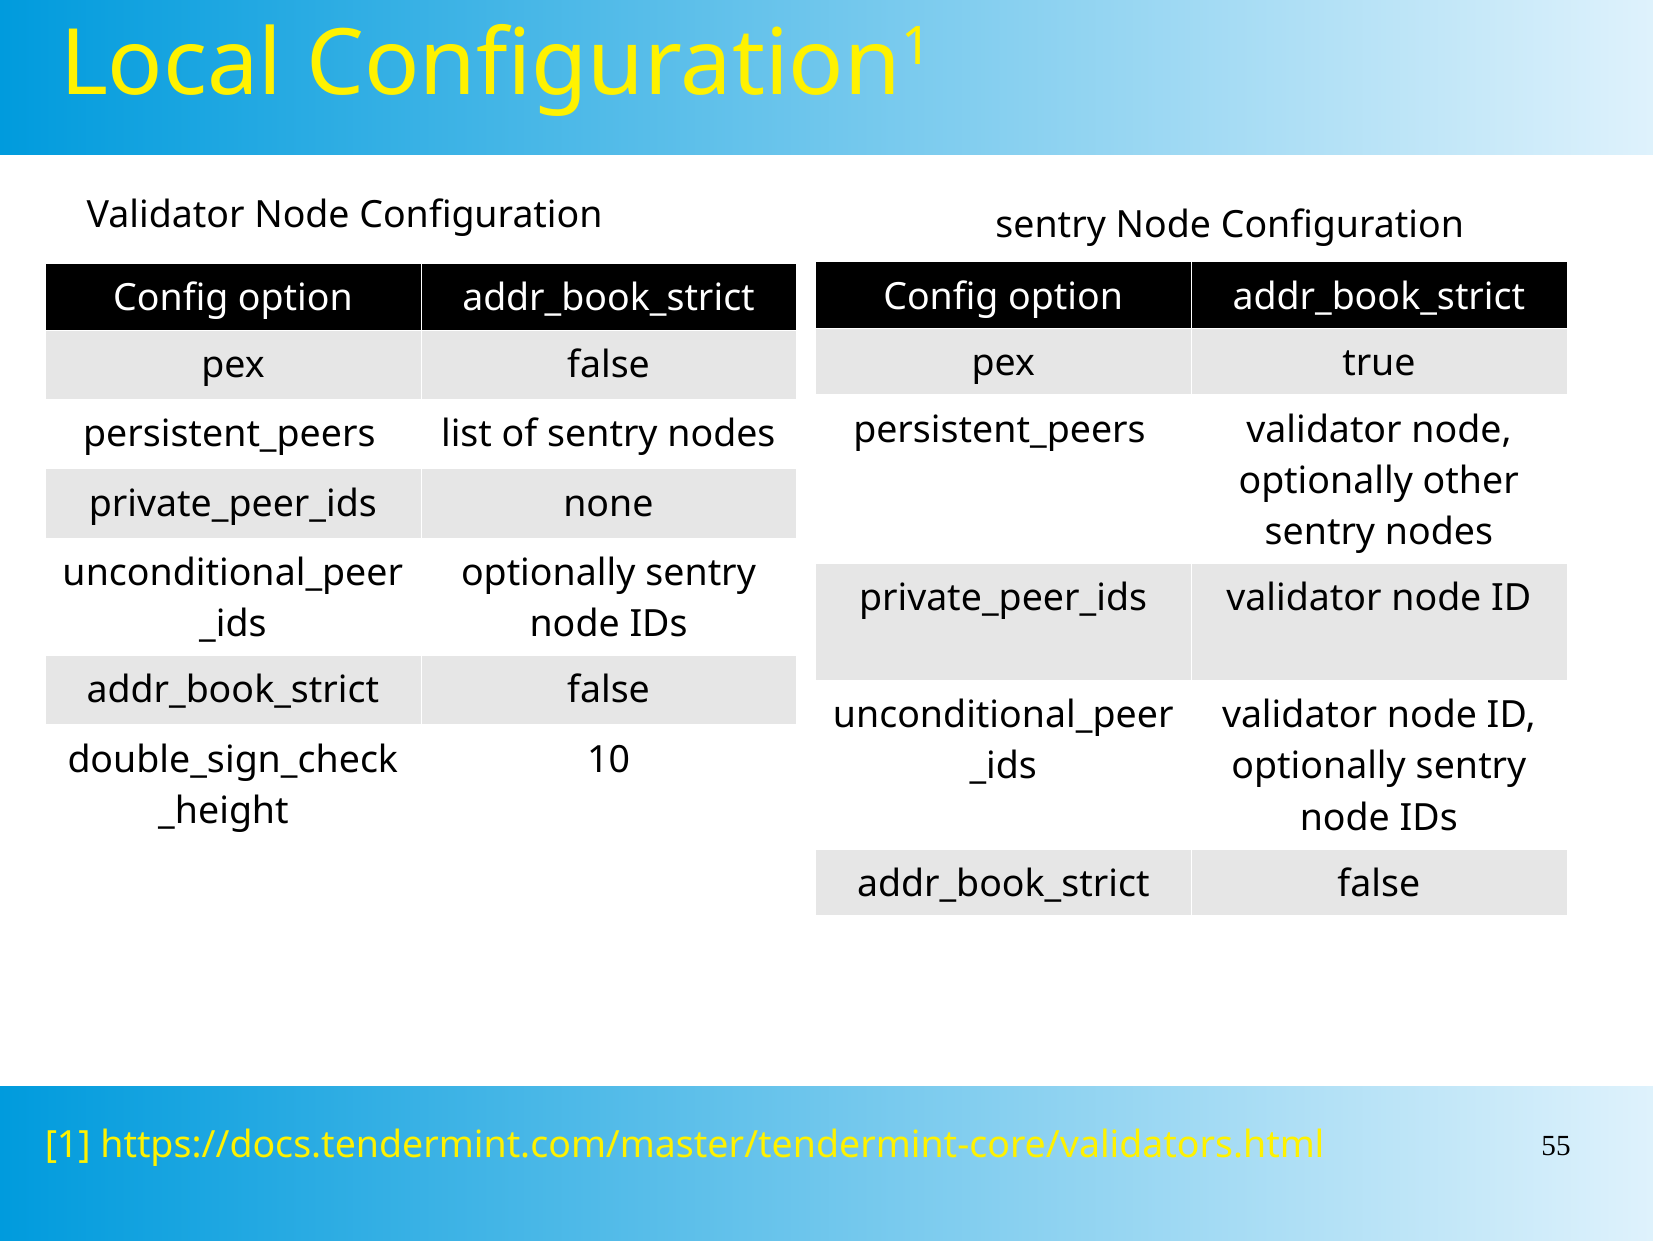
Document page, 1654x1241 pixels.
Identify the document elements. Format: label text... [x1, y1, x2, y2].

table_cell persistent_peers [816, 395, 1191, 563]
table_cell pex [46, 331, 421, 399]
text_box [1] https://docs.tendermint.com/master/tendermint-core/validators.html [30, 1110, 1471, 1163]
table_cell private_peer_ids [46, 469, 421, 538]
table_cell addr_book_strict [46, 656, 421, 724]
table_header Config option [46, 264, 421, 330]
table_cell addr_book_strict [816, 850, 1191, 915]
table_cell none [422, 469, 796, 538]
table_cell list of sentry nodes [422, 400, 796, 468]
table_cell unconditional_peer_ids [46, 539, 421, 655]
table_cell unconditional_peer_ids [816, 681, 1191, 849]
text_box sentry Node Configuration [930, 190, 1531, 261]
table_cell private_peer_ids [816, 564, 1191, 680]
table_cell true [1192, 329, 1567, 394]
title Local Configuration1 [60, 28, 1549, 216]
table_cell validator node, optionally other sentry nodes [1192, 395, 1567, 563]
table_cell 10 [422, 725, 796, 842]
table_header addr_book_strict [422, 264, 796, 330]
table_header addr_book_strict [1192, 262, 1567, 328]
table_cell persistent_peers [46, 400, 421, 468]
text_box Validator Node Configuration [45, 180, 646, 263]
table_cell pex [816, 329, 1191, 394]
table_header Config option [816, 262, 1191, 328]
table_cell optionally sentry node IDs [422, 539, 796, 655]
table_cell false [422, 331, 796, 399]
table_cell false [422, 656, 796, 724]
table_cell validator node ID [1192, 564, 1567, 680]
table_cell false [1192, 850, 1567, 915]
table_cell double_sign_check_height [46, 725, 421, 842]
table_cell validator node ID, optionally sentry node IDs [1192, 681, 1567, 849]
